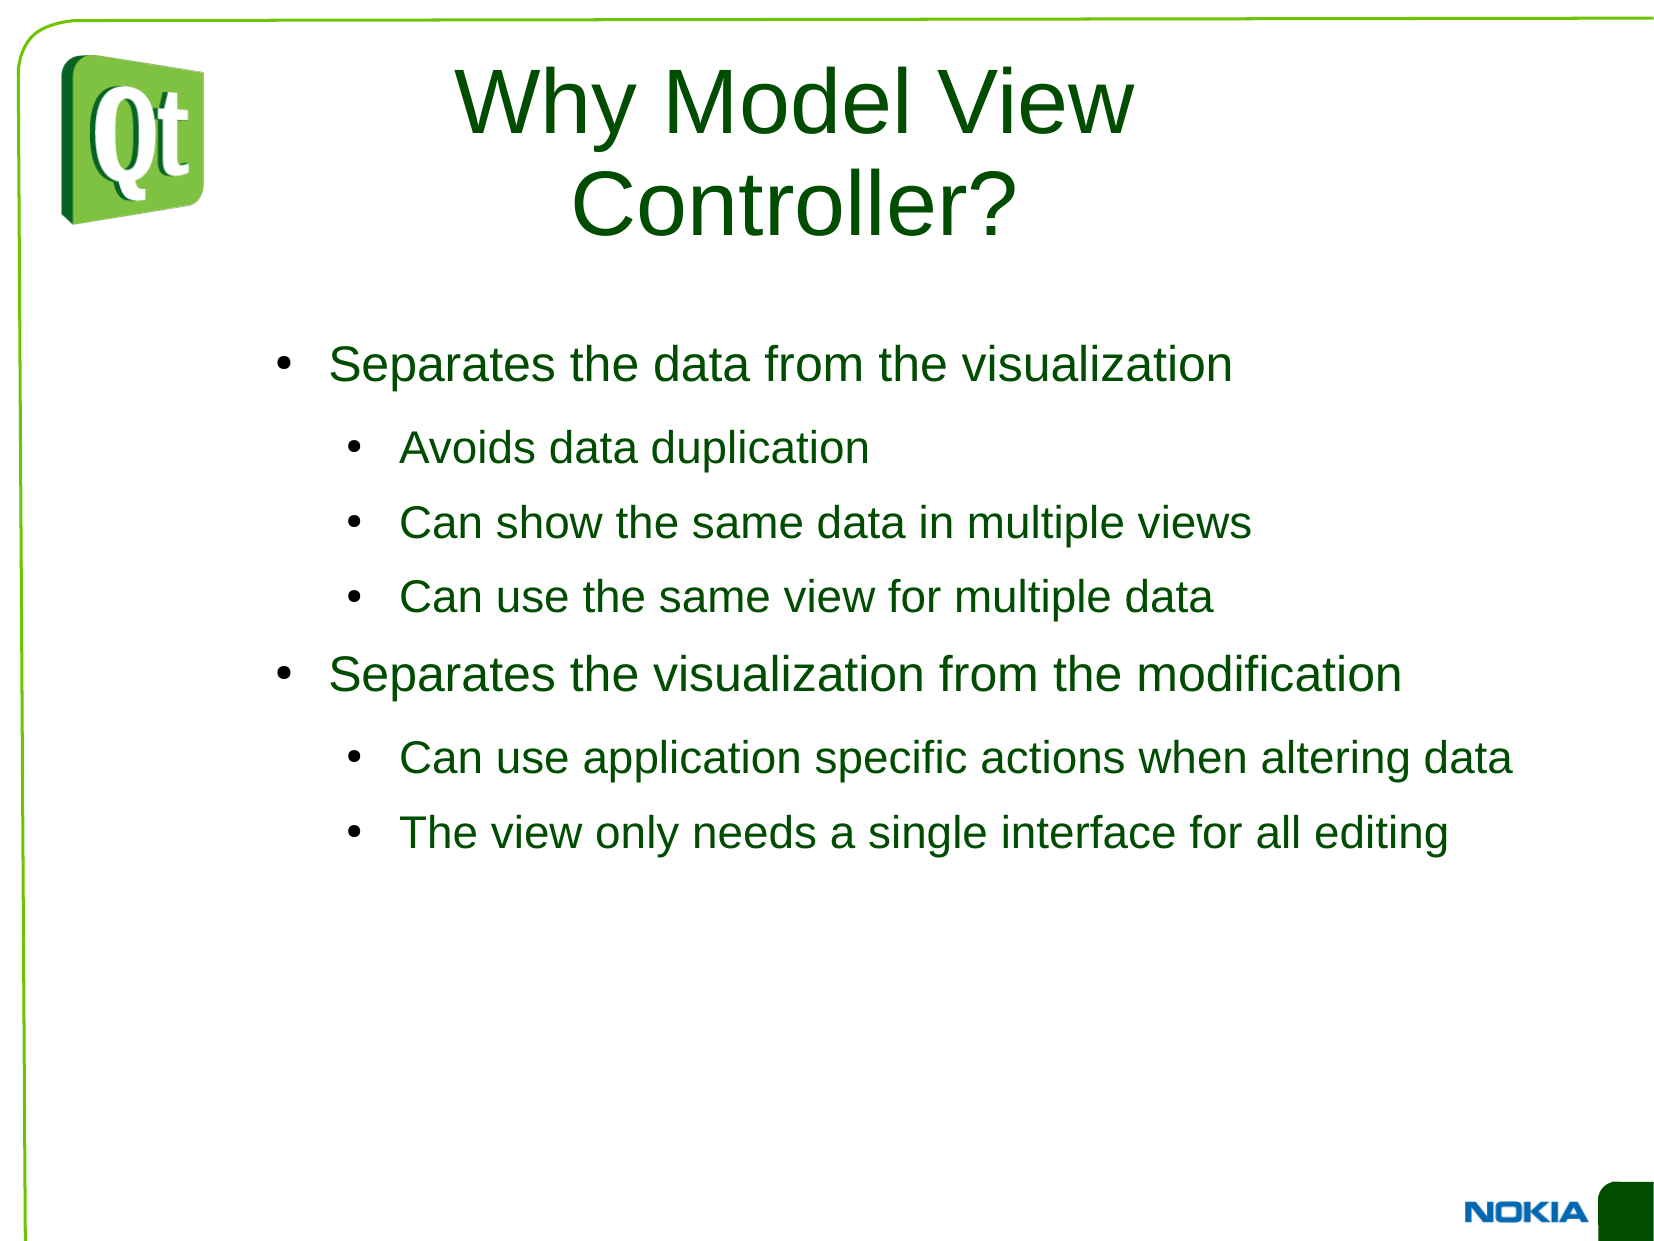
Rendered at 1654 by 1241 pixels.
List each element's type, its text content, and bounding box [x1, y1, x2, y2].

title Why Model View Controller? [257, 50, 1333, 256]
picture [61, 55, 204, 225]
list Separates the data from the visualization Avoids data duplication Can show the same data in multiple views Can use the same view for multiple data Separates the visualization from the modification Can use application specific actions when altering data The view only needs a single interface for all editing [257, 336, 1577, 1085]
picture [1465, 1201, 1589, 1223]
